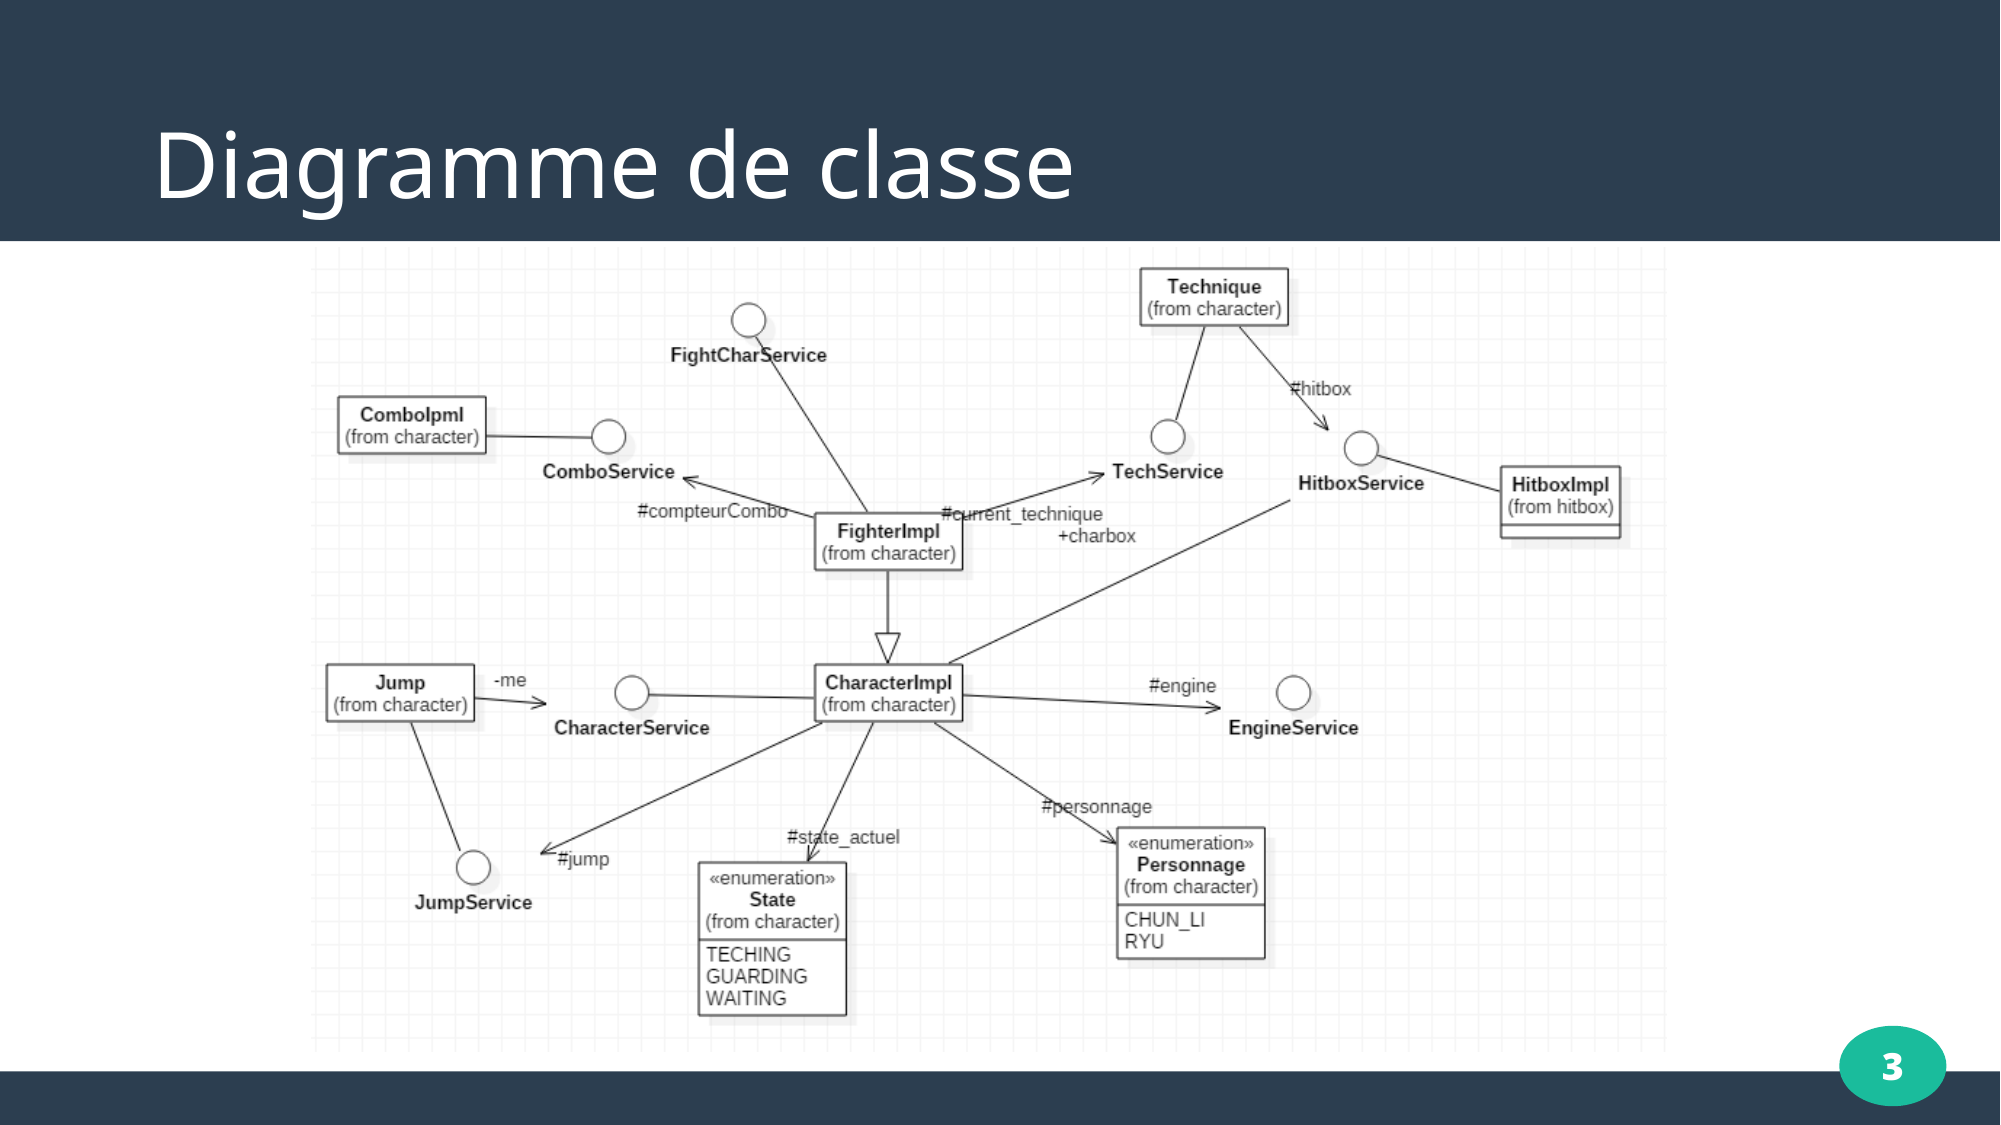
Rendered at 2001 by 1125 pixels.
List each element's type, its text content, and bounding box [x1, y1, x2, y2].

title Diagramme de classe [137, 59, 1863, 278]
picture [311, 247, 1667, 1052]
